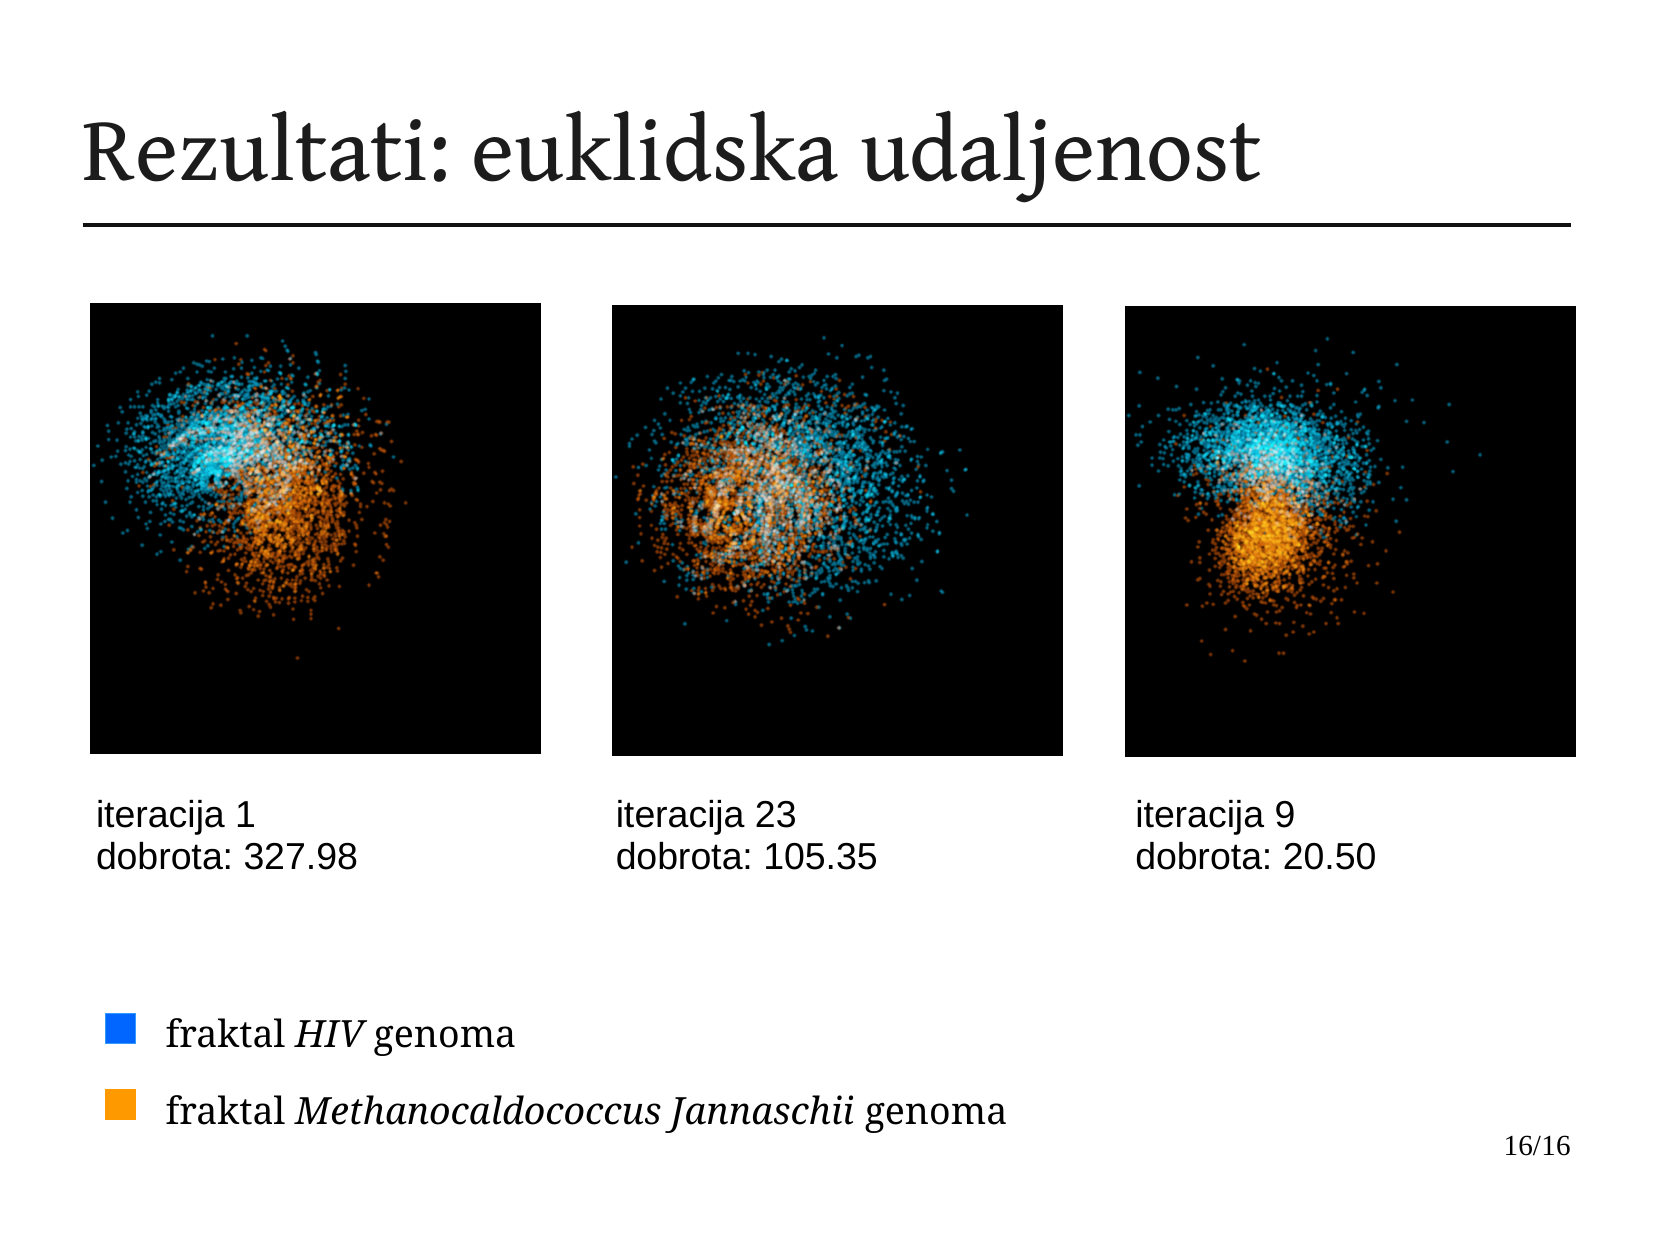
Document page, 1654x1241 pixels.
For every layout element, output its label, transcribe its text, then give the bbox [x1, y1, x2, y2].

text_box [105, 1089, 136, 1120]
title Rezultati: euklidska udaljenost [82, 49, 1571, 257]
text_box iteracija 9 dobrota: 20.50 [1120, 786, 1421, 886]
text_box fraktal Methanocaldococcus Jannaschii genoma [150, 1077, 1270, 1139]
text_box iteracija 23 dobrota: 105.35 [601, 786, 902, 886]
picture [1125, 306, 1576, 757]
picture [90, 303, 541, 754]
text_box [105, 1013, 136, 1044]
text_box fraktal HIV genoma [150, 1000, 601, 1059]
picture [612, 305, 1063, 756]
text_box iteracija 1 dobrota: 327.98 [81, 786, 382, 886]
